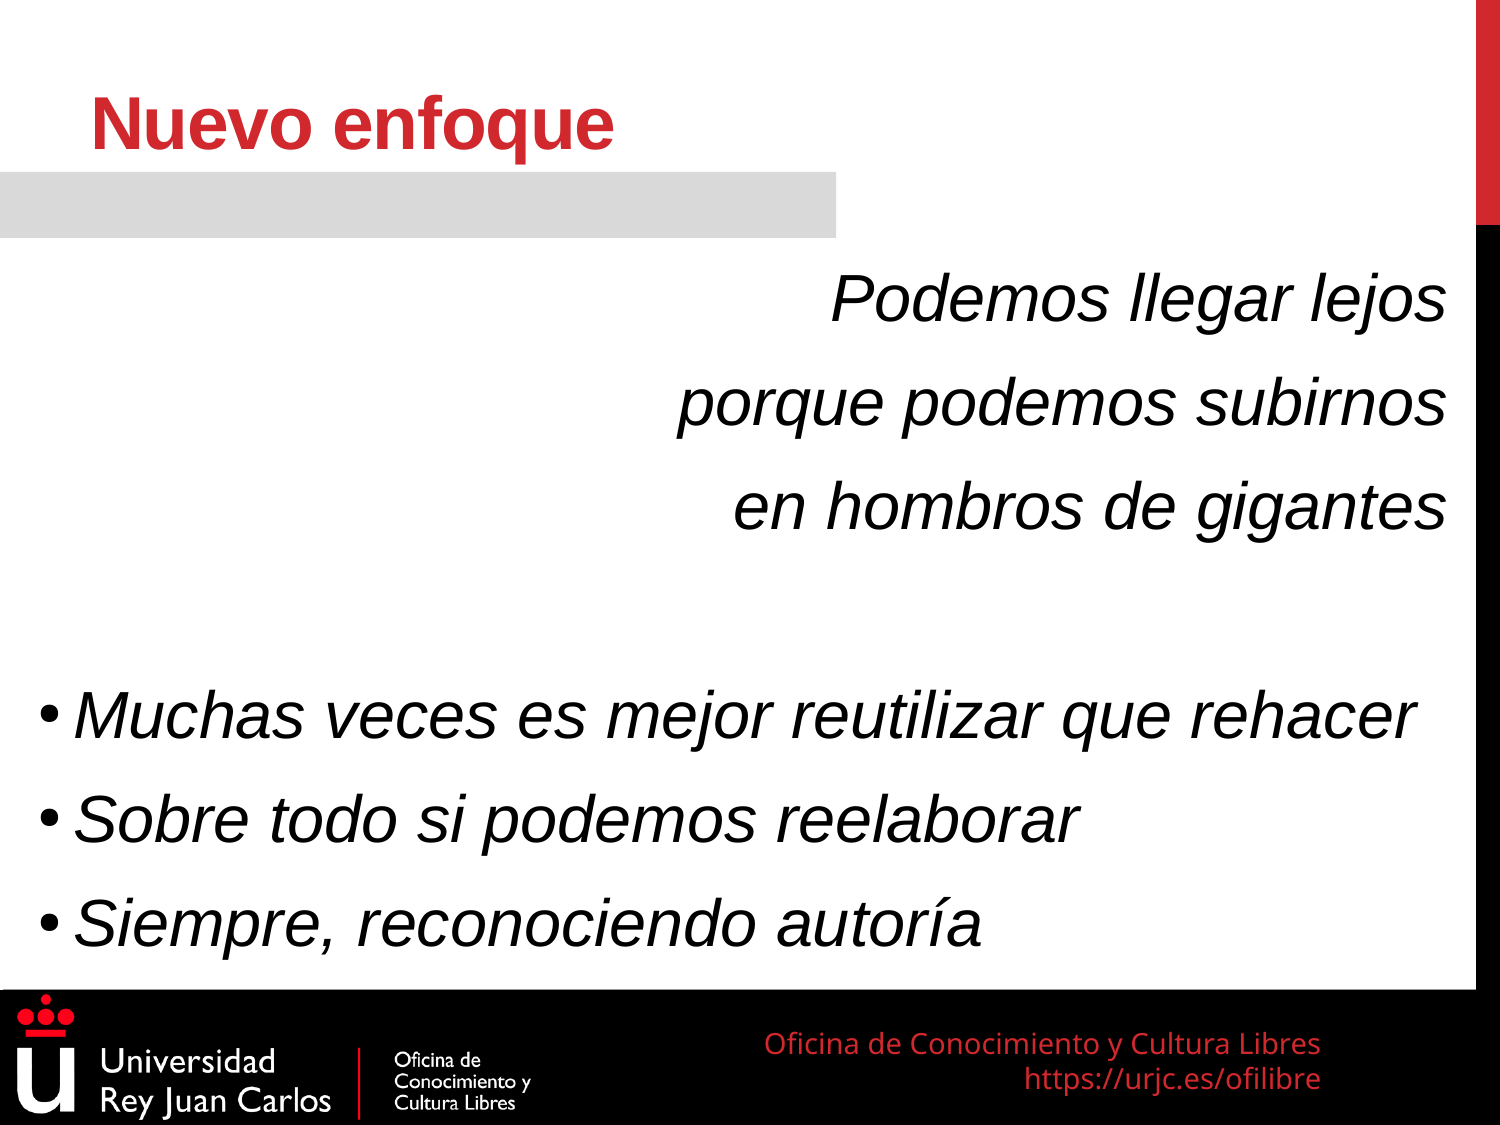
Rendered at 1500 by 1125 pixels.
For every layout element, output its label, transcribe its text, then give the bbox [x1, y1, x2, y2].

title [75, 172, 1026, 250]
picture [17, 994, 531, 1120]
text_box [0, 171, 837, 238]
text_box Podemos llegar lejos porque podemos subirnos en hombros de gigantes Muchas veces es mejor reutilizar que rehacer Sobre todo si podemos reelaborar Siempre, reconociendo autoría [23, 253, 1464, 1014]
text_box Nuevo enfoque [0, 24, 1326, 172]
